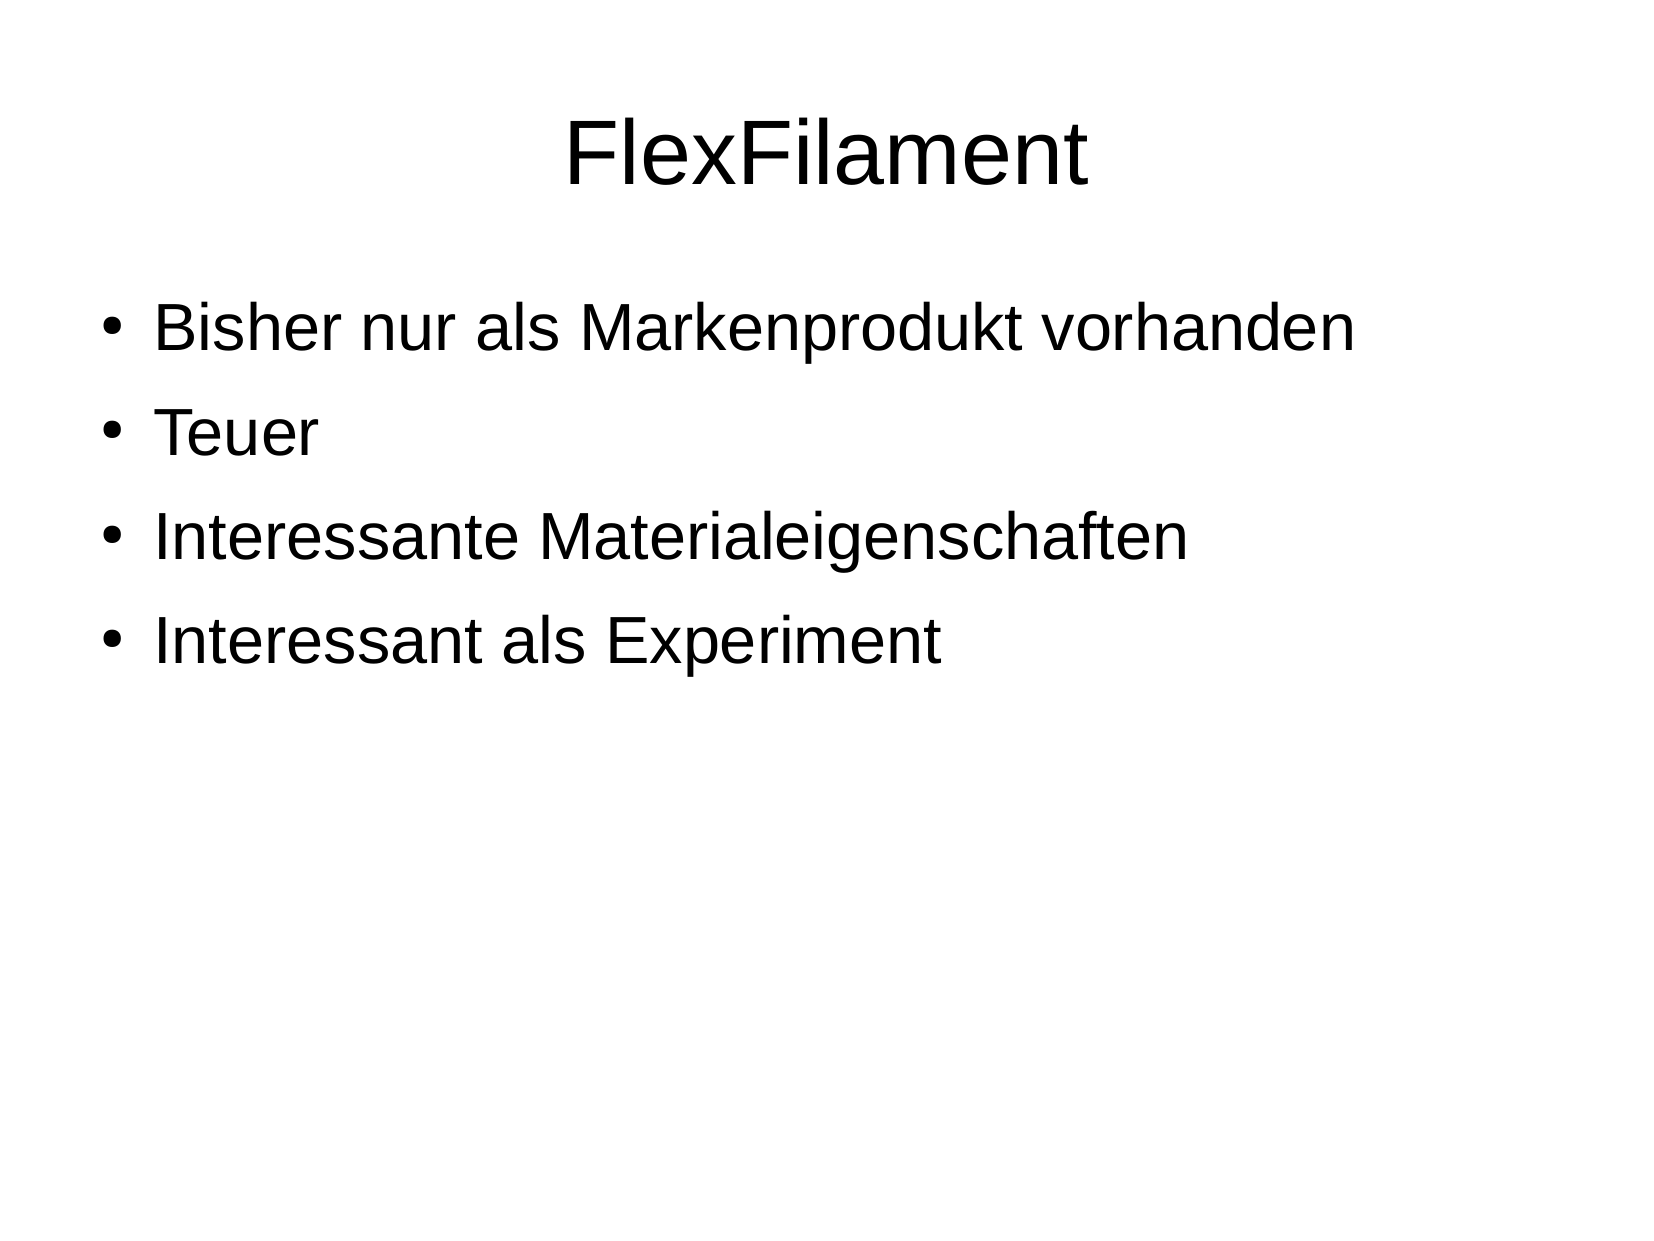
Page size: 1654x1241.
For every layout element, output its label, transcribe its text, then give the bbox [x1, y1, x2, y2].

title FlexFilament [82, 49, 1571, 257]
list Bisher nur als Markenprodukt vorhanden Teuer Interessante Materialeigenschaften Interessant als Experiment [82, 290, 1571, 1010]
